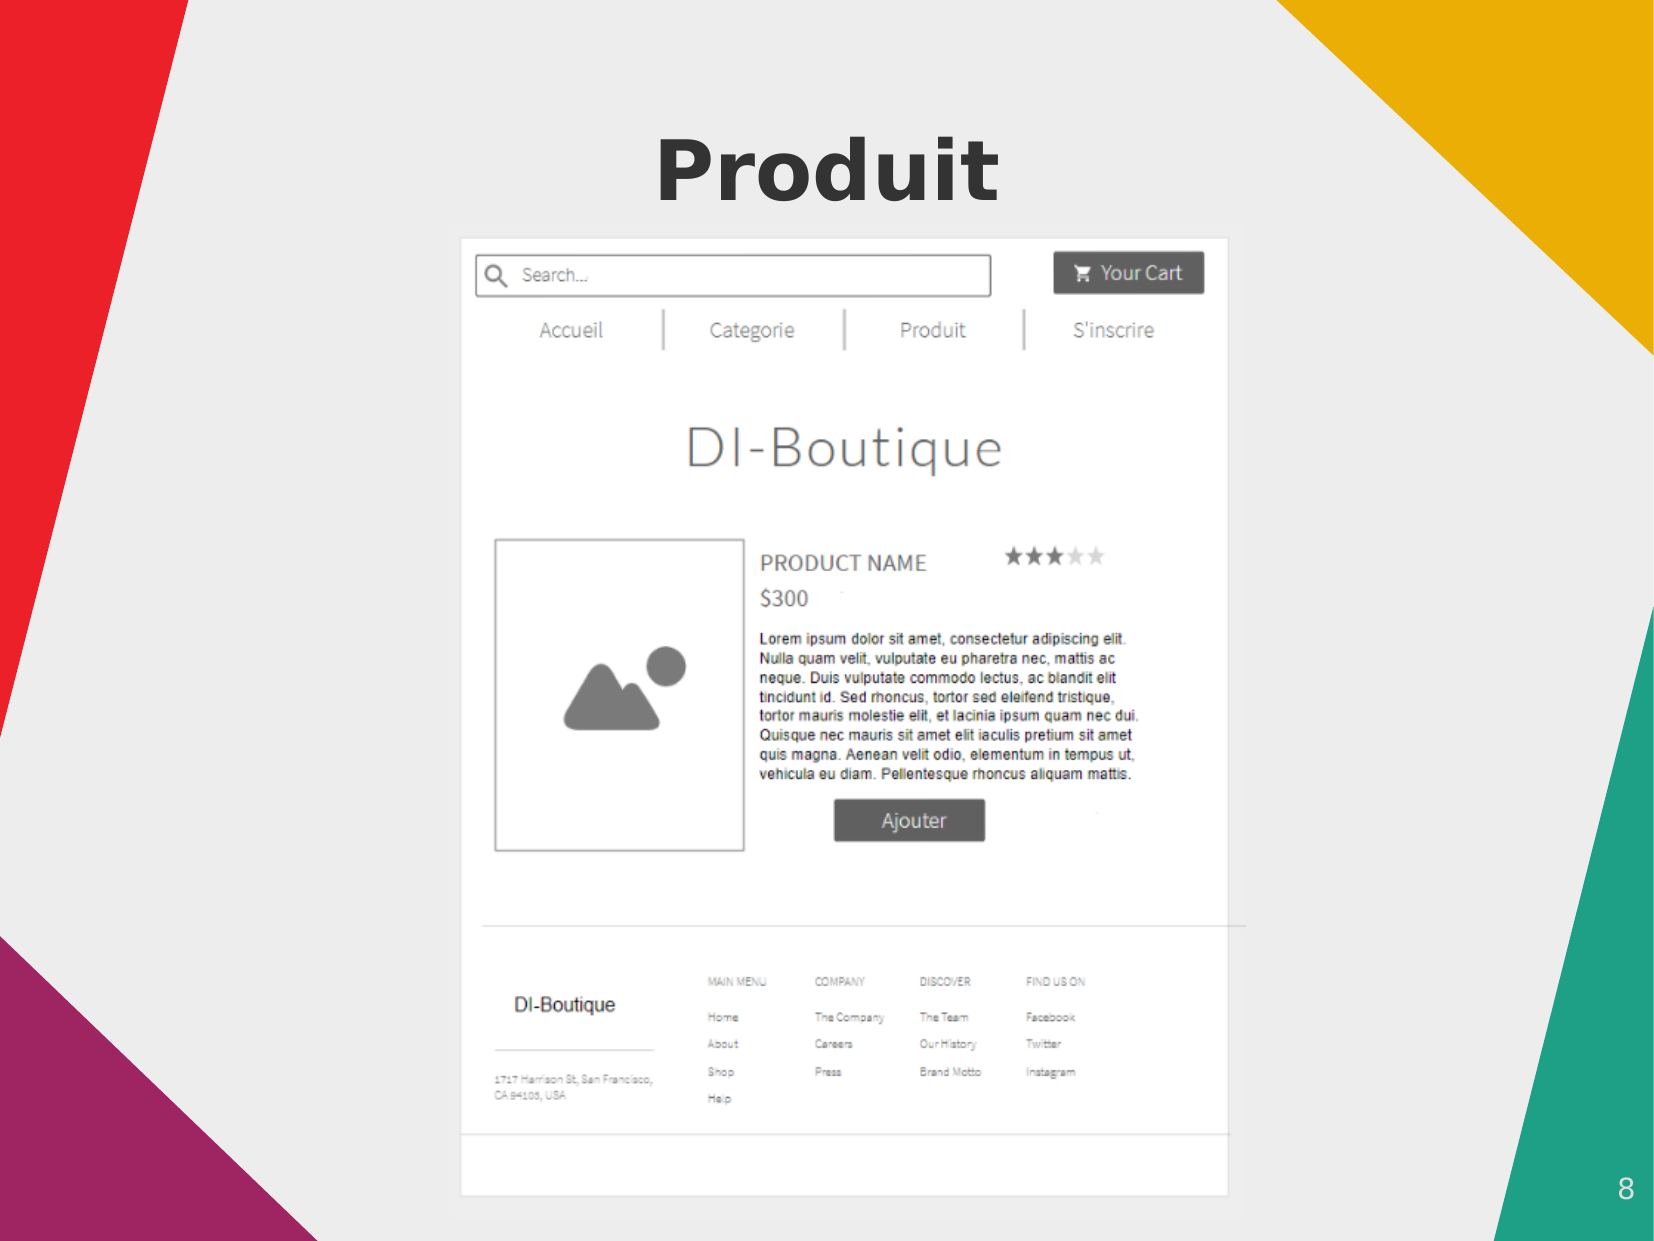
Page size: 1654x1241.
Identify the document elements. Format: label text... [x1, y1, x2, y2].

title Produit [114, 73, 1539, 271]
picture [449, 224, 1246, 1218]
